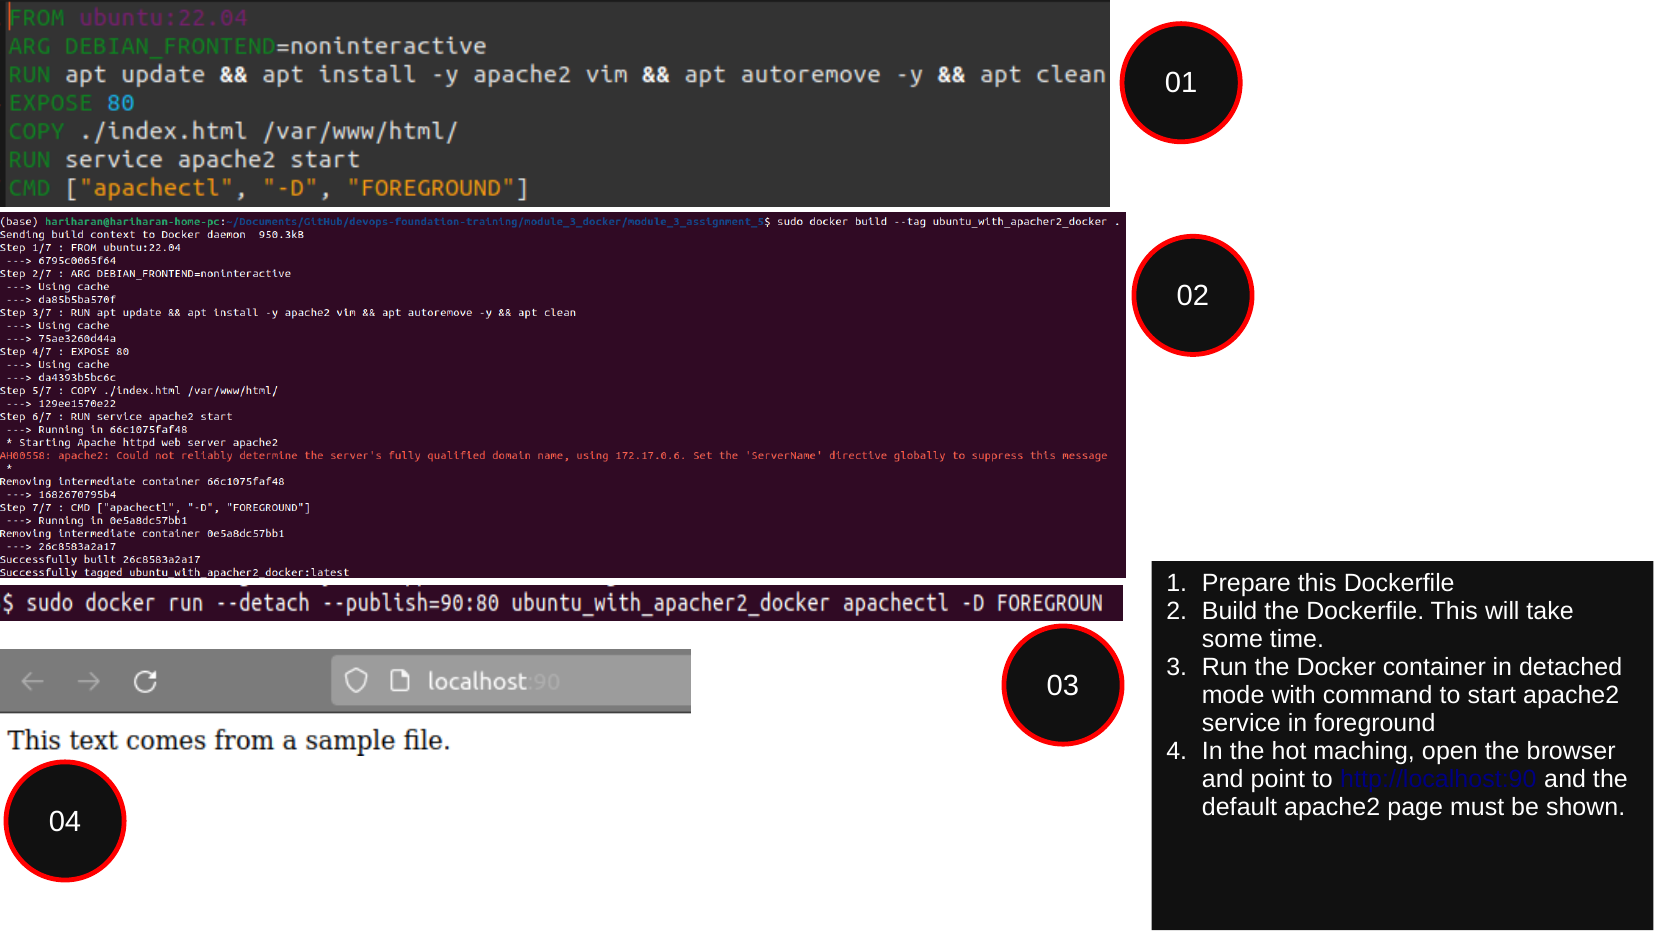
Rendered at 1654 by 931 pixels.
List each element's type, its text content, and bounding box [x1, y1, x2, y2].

text_box 02 [1133, 236, 1253, 355]
text_box 01 [1122, 23, 1241, 142]
picture [0, 585, 1123, 621]
picture [0, 212, 1126, 578]
text_box 03 [1003, 625, 1123, 745]
text_box Prepare this Dockerfile Build the Dockerfile. This will take some time. Run the Docker container in detached mode with command to start apache2 service in foreground In the hot maching, open the browser and point to http://localhost:90 and the default apache2 page must be shown. [1151, 561, 1654, 931]
picture [0, 649, 691, 756]
text_box 04 [5, 761, 125, 881]
picture [0, 0, 1110, 207]
